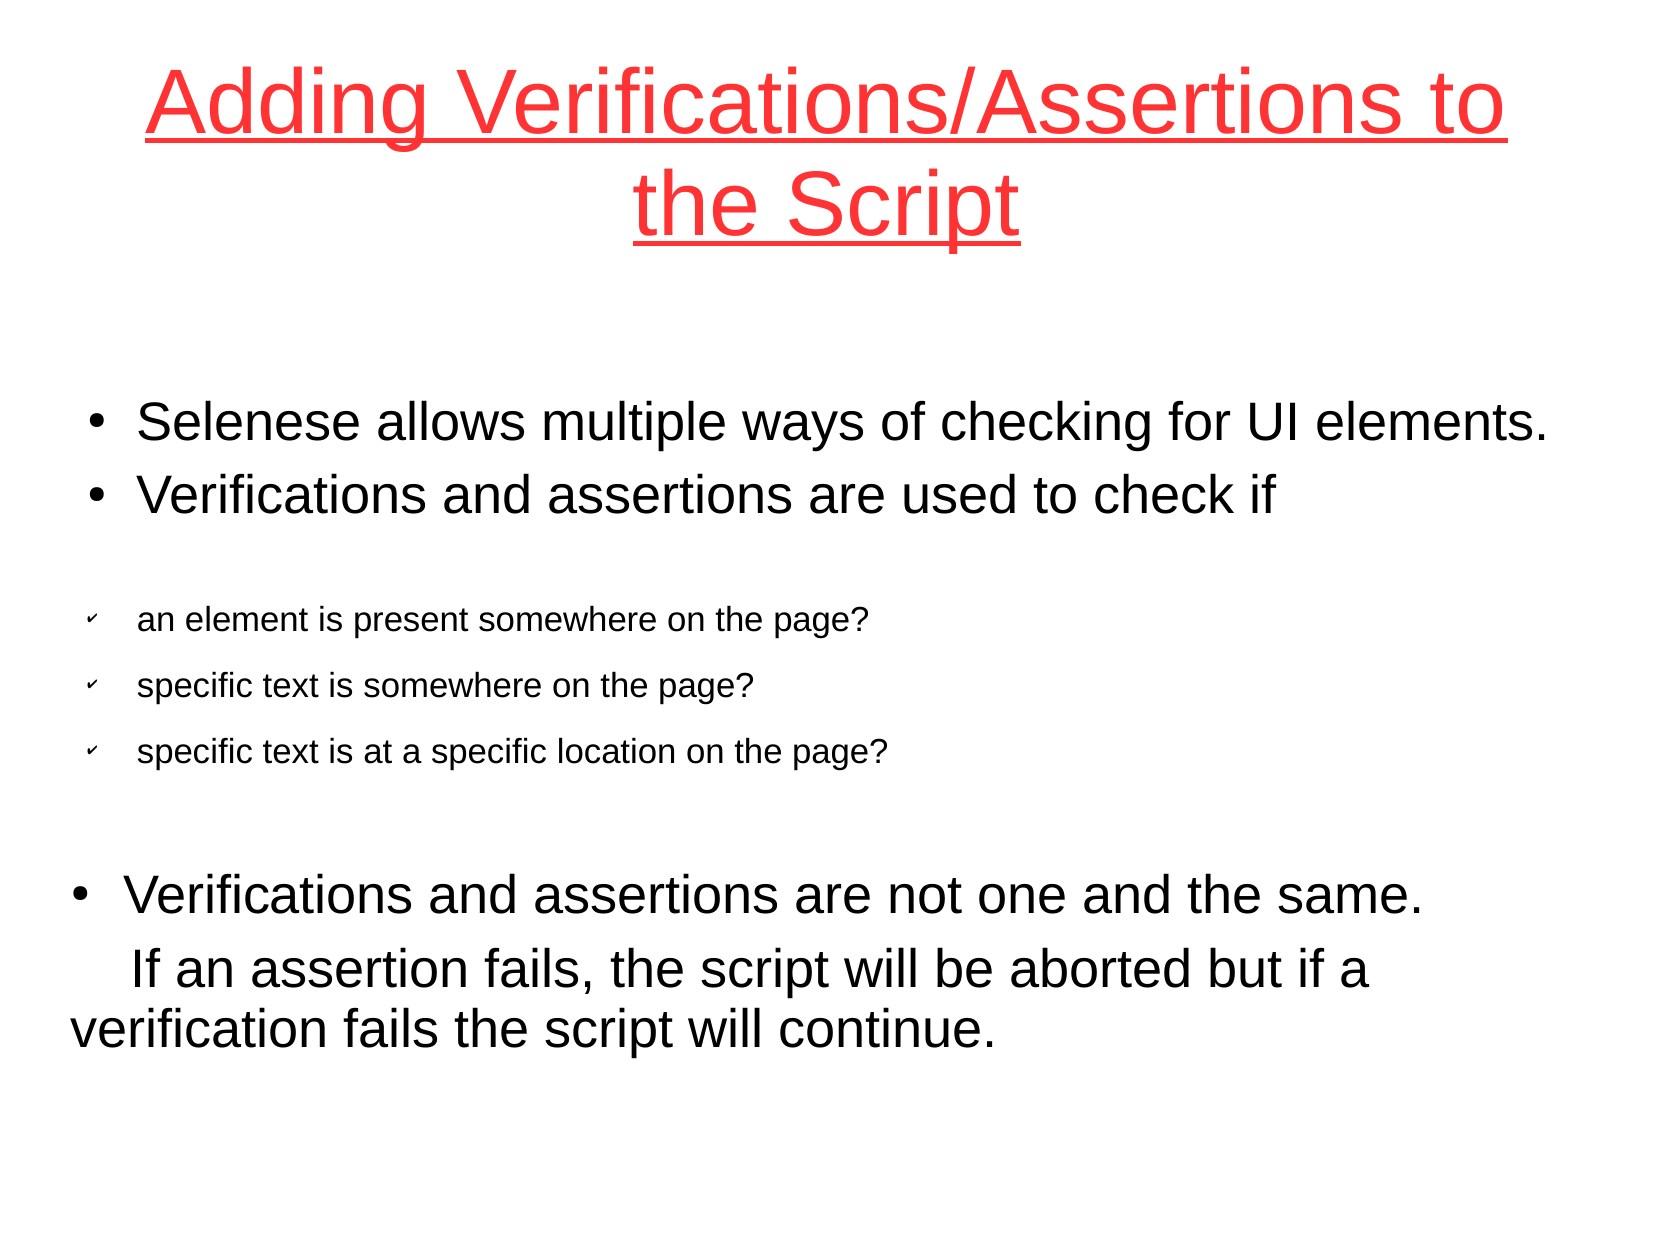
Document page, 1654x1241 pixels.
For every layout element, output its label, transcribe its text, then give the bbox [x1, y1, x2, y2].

list Selenese allows multiple ways of checking for UI elements. Verifications and assertions are used to check if an element is present somewhere on the page? specific text is somewhere on the page? specific text is at a specific location on the page? Verifications and assertions are not one and the same. If an assertion fails, the script will be aborted but if a verification fails the script will continue. [70, 391, 1559, 1111]
title Adding Verifications/Assertions to the Script [82, 49, 1571, 257]
